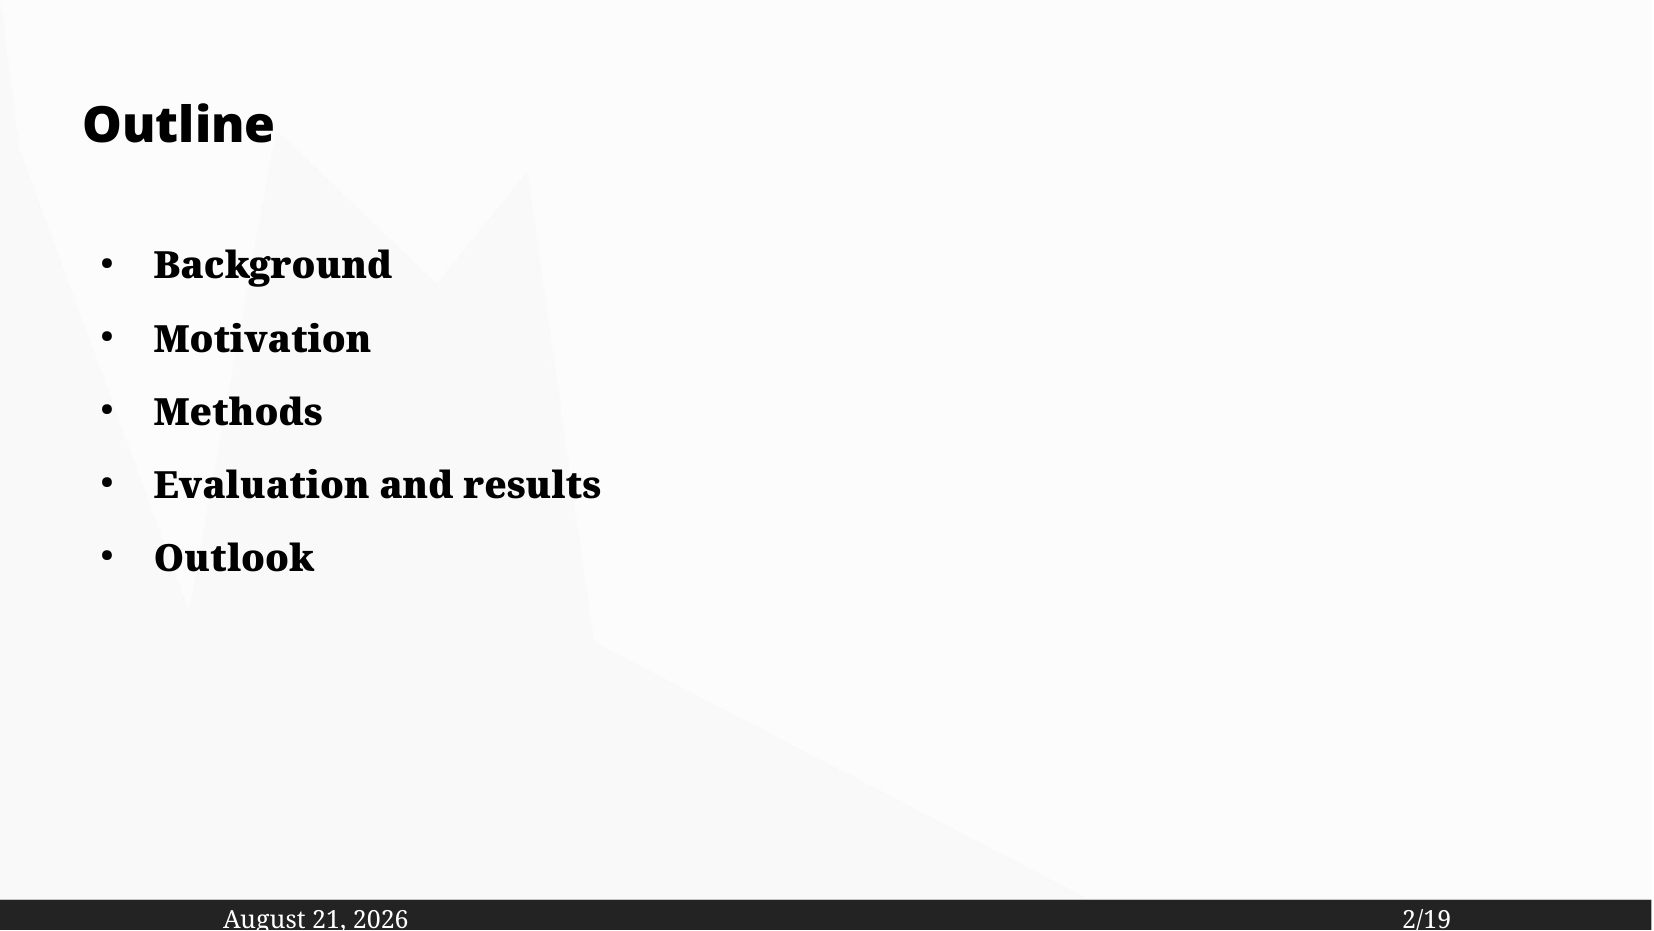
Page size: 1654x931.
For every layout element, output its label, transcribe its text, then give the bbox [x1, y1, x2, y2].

title Outline [82, 45, 1571, 202]
picture [0, 0, 1652, 931]
list Background Motivation Methods Evaluation and results Outlook [82, 238, 1571, 826]
